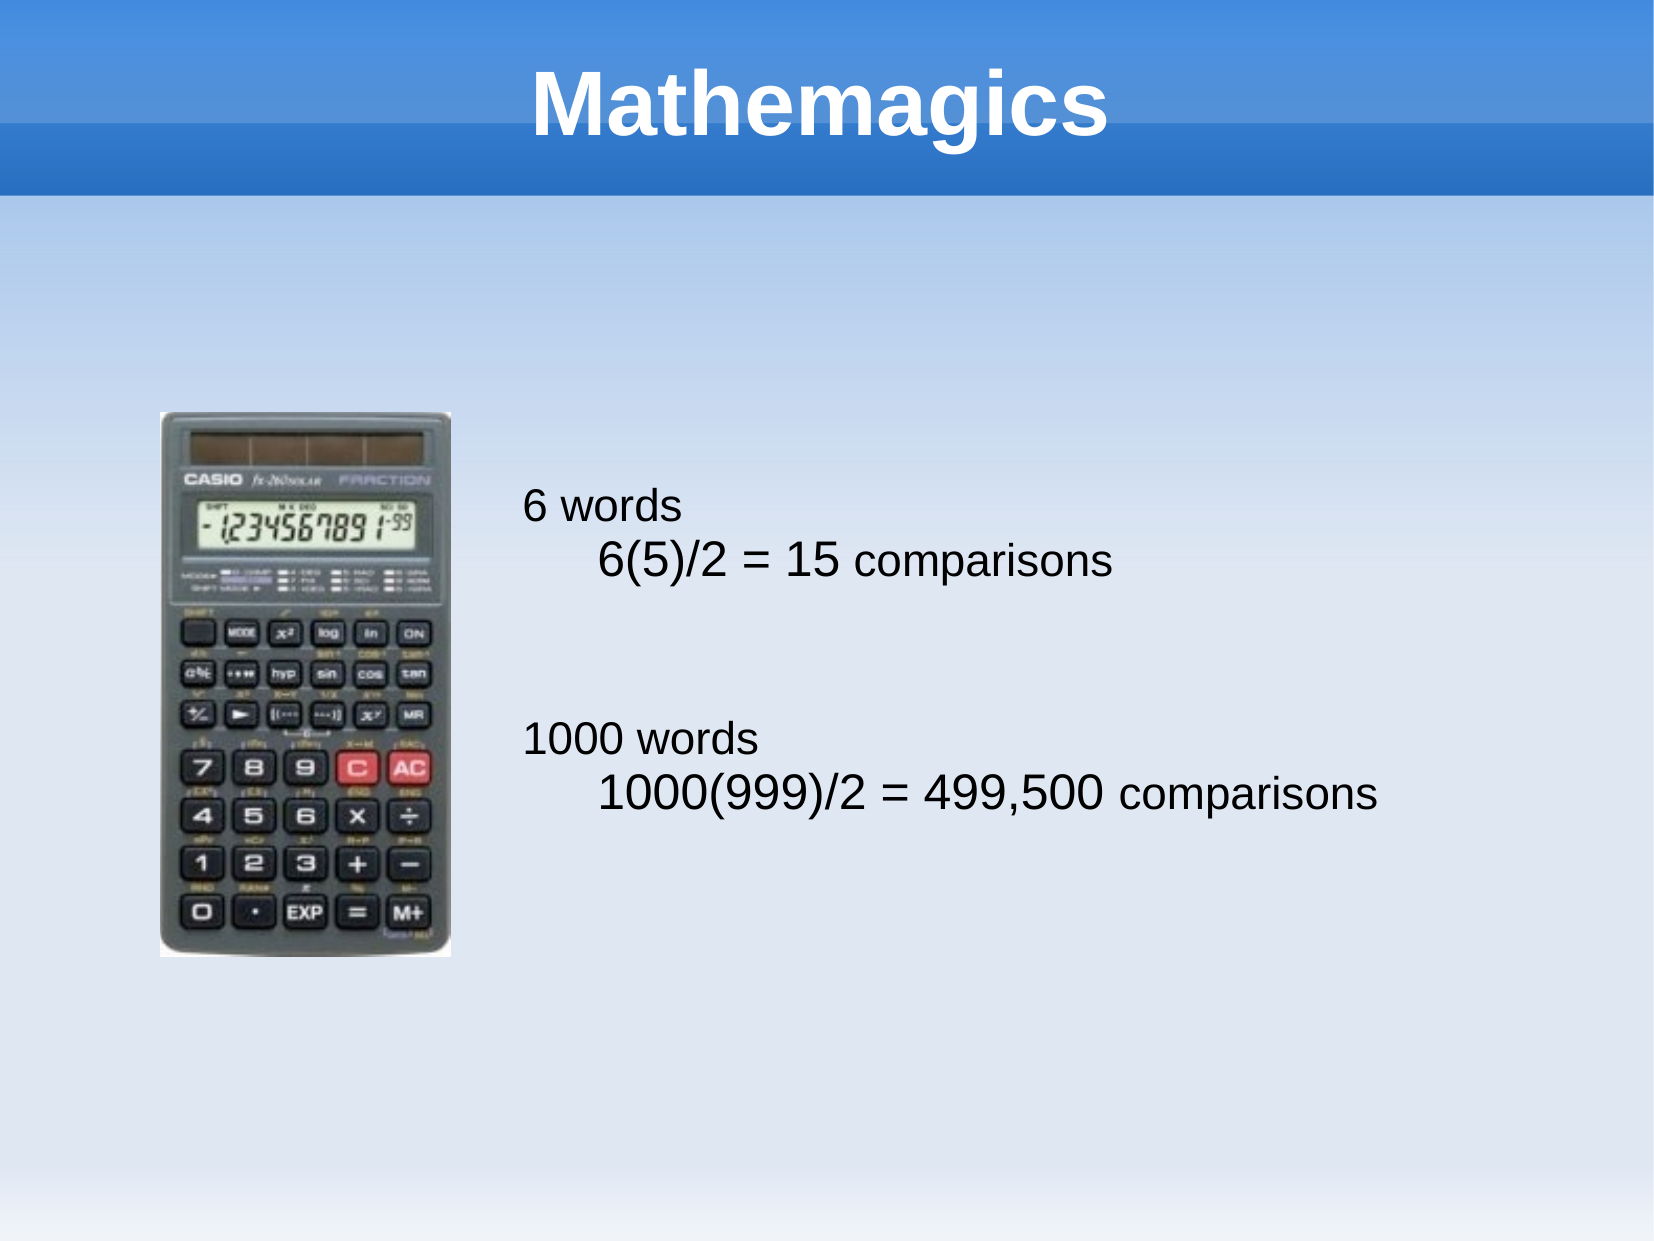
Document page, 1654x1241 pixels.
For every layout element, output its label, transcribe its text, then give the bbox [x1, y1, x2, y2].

picture [0, 0, 1654, 1241]
text_box 6 words 6(5)/2 = 15 comparisons 1000 words 1000(999)/2 = 499,500 comparisons [451, 472, 1408, 870]
title Mathemagics [76, 7, 1565, 200]
